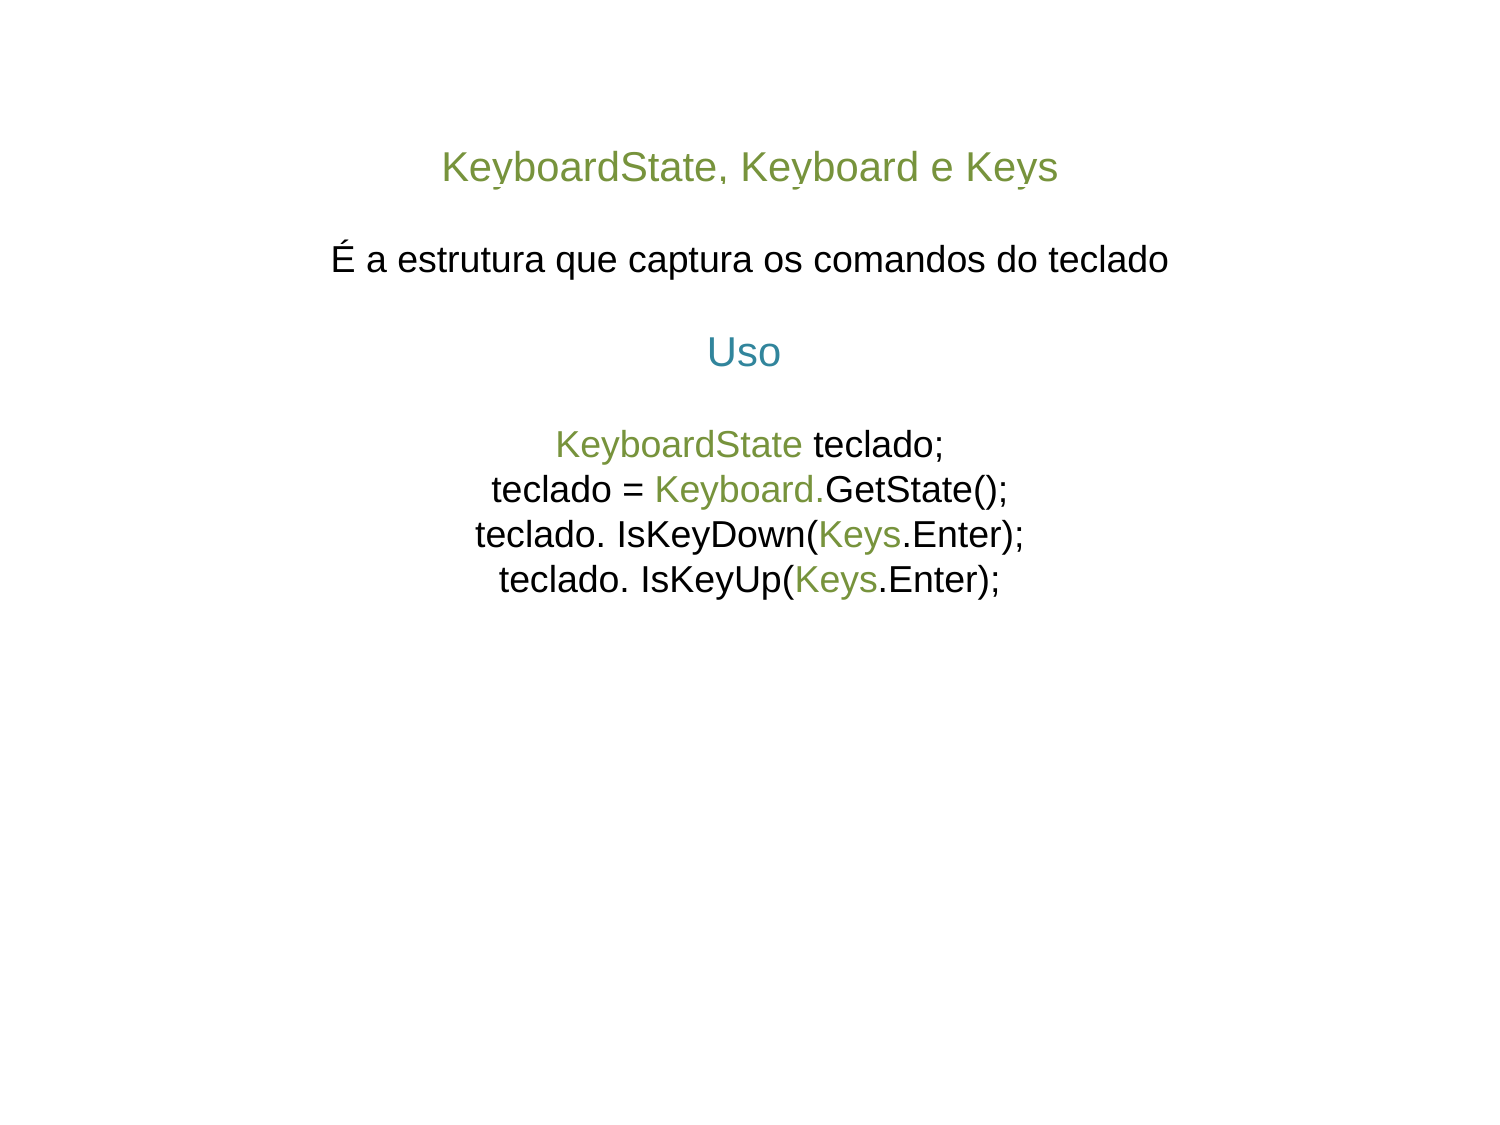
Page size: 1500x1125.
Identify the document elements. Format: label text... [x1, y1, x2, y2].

text_box KeyboardState, Keyboard e Keys É a estrutura que captura os comandos do teclado Uso KeyboardState teclado; teclado = Keyboard.GetState(); teclado. IsKeyDown(Keys.Enter); teclado. IsKeyUp(Keys.Enter); [0, 42, 1500, 928]
